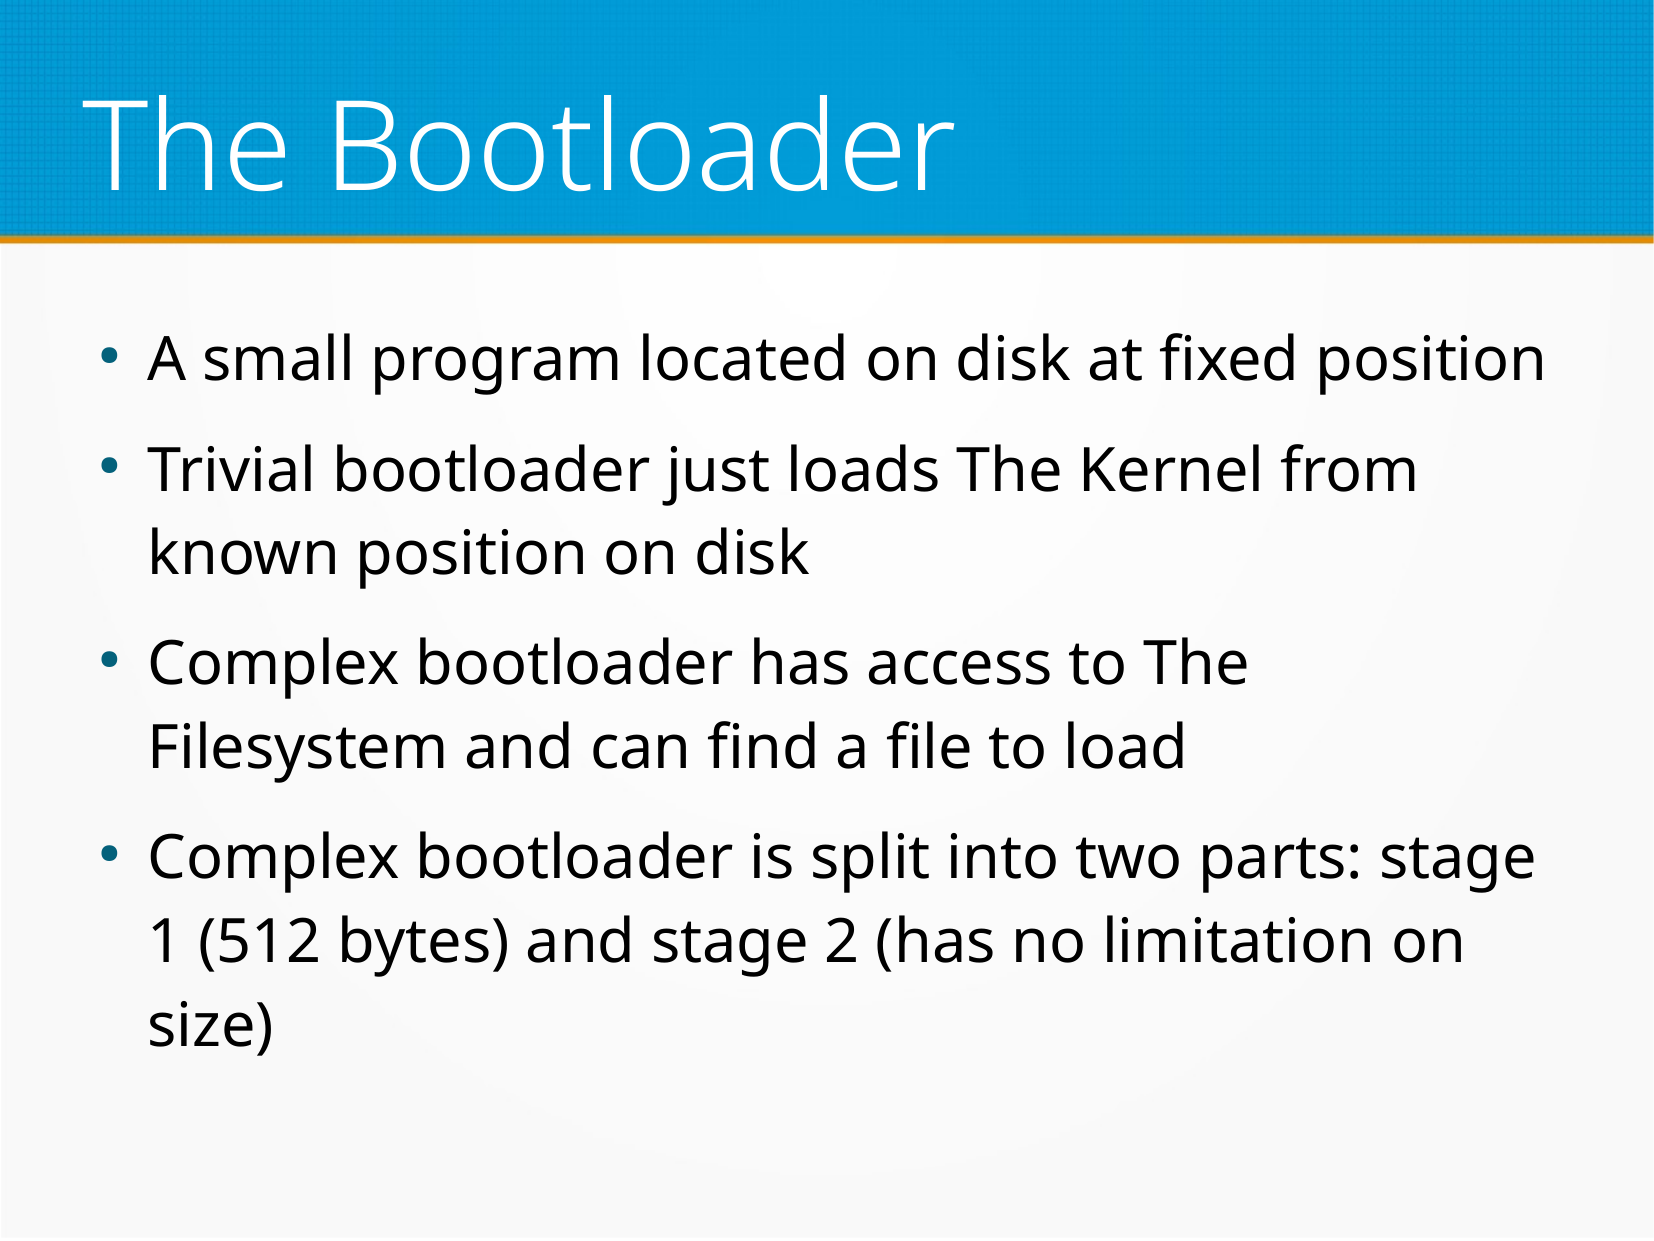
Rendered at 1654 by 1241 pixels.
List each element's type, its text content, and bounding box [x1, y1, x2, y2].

picture [0, 233, 1654, 1241]
list A small program located on disk at fixed position Trivial bootloader just loads The Kernel from known position on disk Complex bootloader has access to The Filesystem and can find a file to load Complex bootloader is split into two parts: stage 1 (512 bytes) and stage 2 (has no limitation on size) [82, 315, 1563, 1081]
title The Bootloader [82, 19, 1571, 227]
